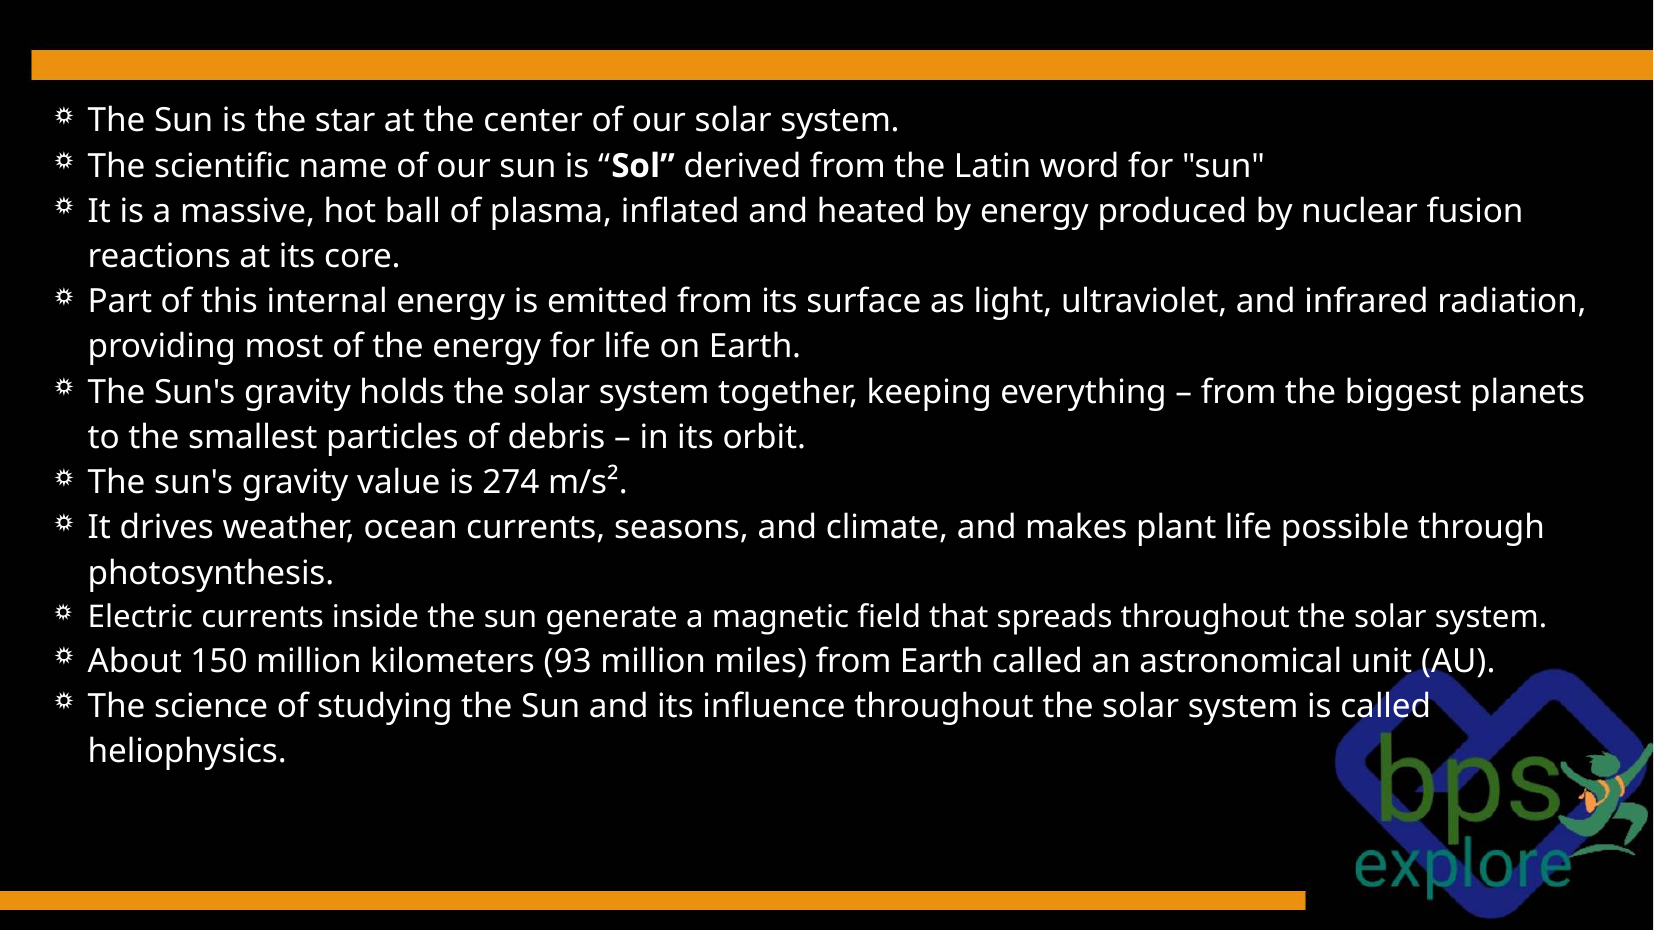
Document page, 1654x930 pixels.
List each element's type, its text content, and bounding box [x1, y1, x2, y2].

picture [0, 0, 1654, 930]
text_box The Sun is the star at the center of our solar system. The scientific name of our sun is “Sol” derived from the Latin word for "sun" It is a massive, hot ball of plasma, inflated and heated by energy produced by nuclear fusion reactions at its core. Part of this internal energy is emitted from its surface as light, ultraviolet, and infrared radiation, providing most of the energy for life on Earth. The Sun's gravity holds the solar system together, keeping everything – from the biggest planets to the smallest particles of debris – in its orbit. The sun's gravity value is 274 m/s². It drives weather, ocean currents, seasons, and climate, and makes plant life possible through photosynthesis. Electric currents inside the sun generate a magnetic field that spreads throughout the solar system. About 150 million kilometers (93 million miles) from Earth called an astronomical unit (AU). The science of studying the Sun and its influence throughout the solar system is called heliophysics. [37, 88, 1613, 826]
